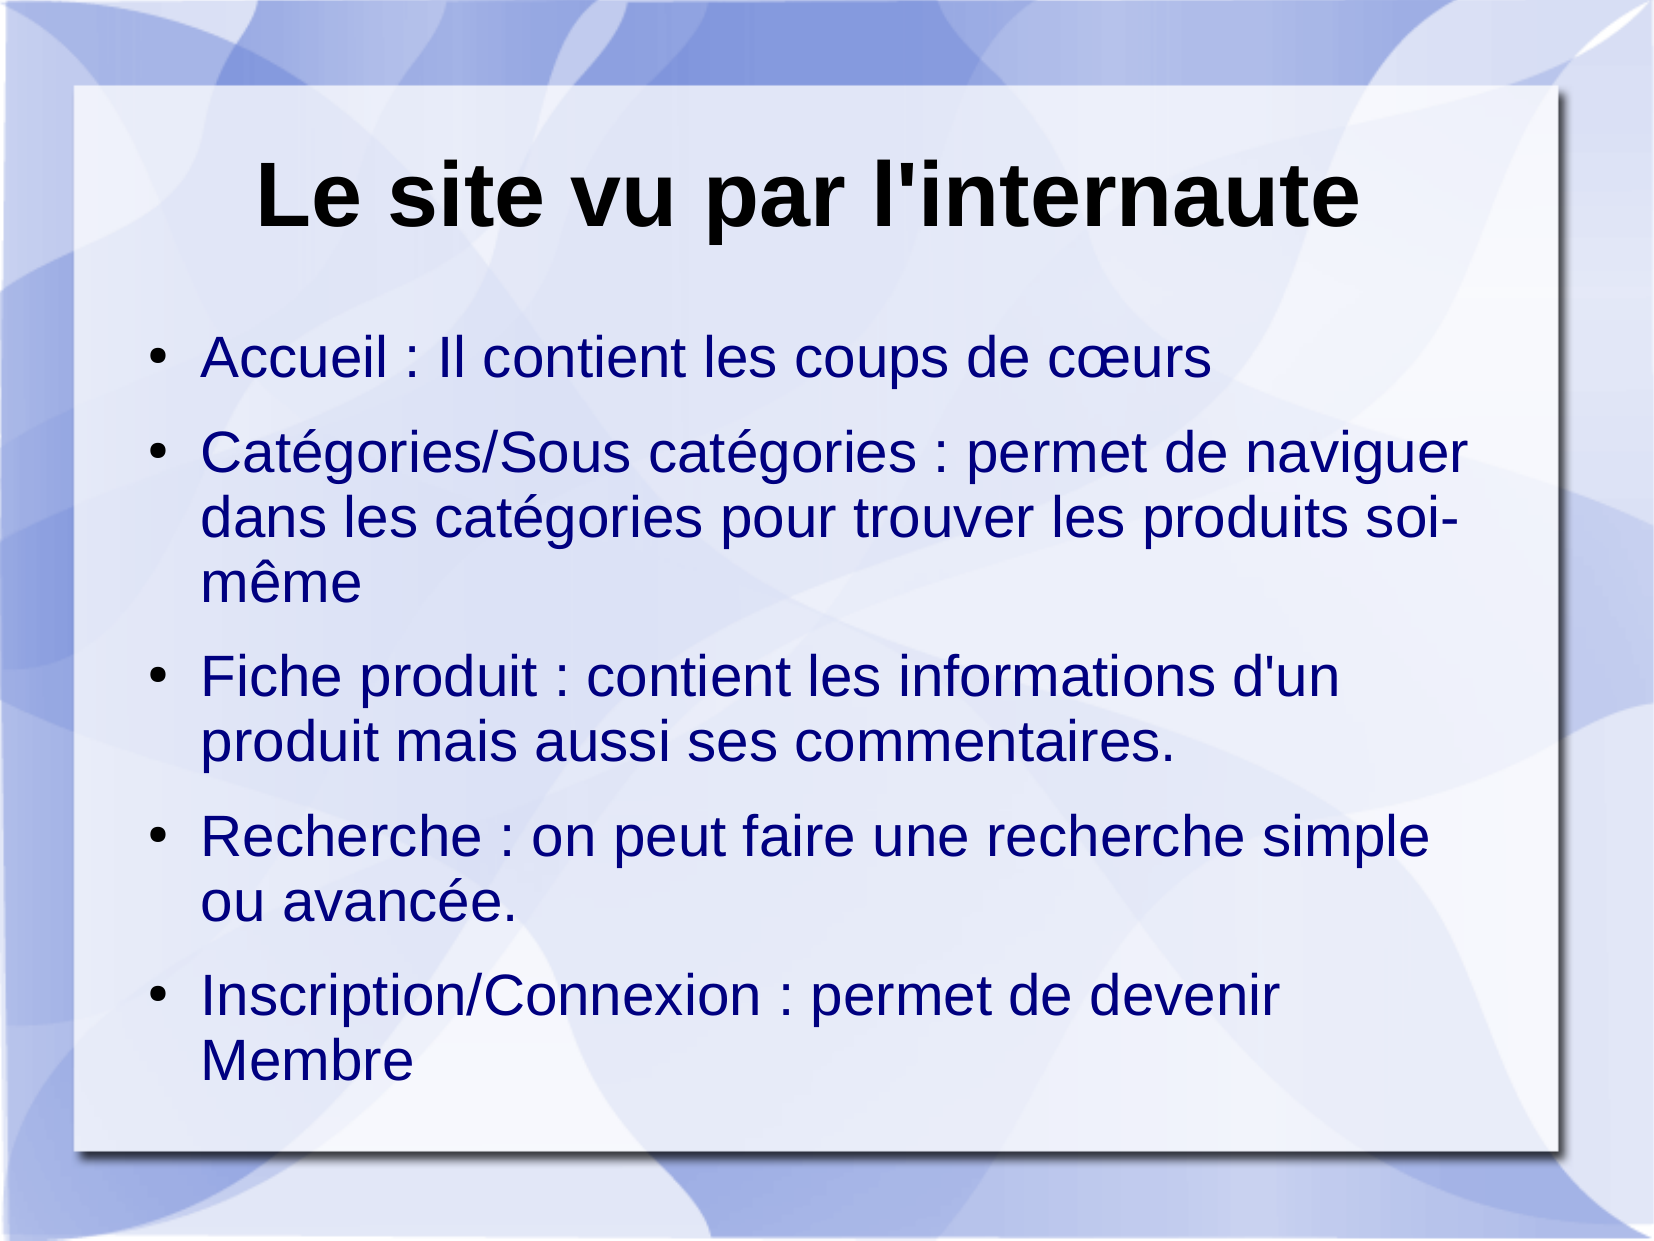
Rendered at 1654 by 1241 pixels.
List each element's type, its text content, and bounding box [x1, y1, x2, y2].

picture [0, 0, 1654, 1241]
title Le site vu par l'internaute [82, 90, 1536, 298]
list Accueil : Il contient les coups de cœurs Catégories/Sous catégories : permet de naviguer dans les catégories pour trouver les produits soi-même Fiche produit : contient les informations d'un produit mais aussi ses commentaires. Recherche : on peut faire une recherche simple ou avancée. Inscription/Connexion : permet de devenir Membre [129, 324, 1489, 1231]
